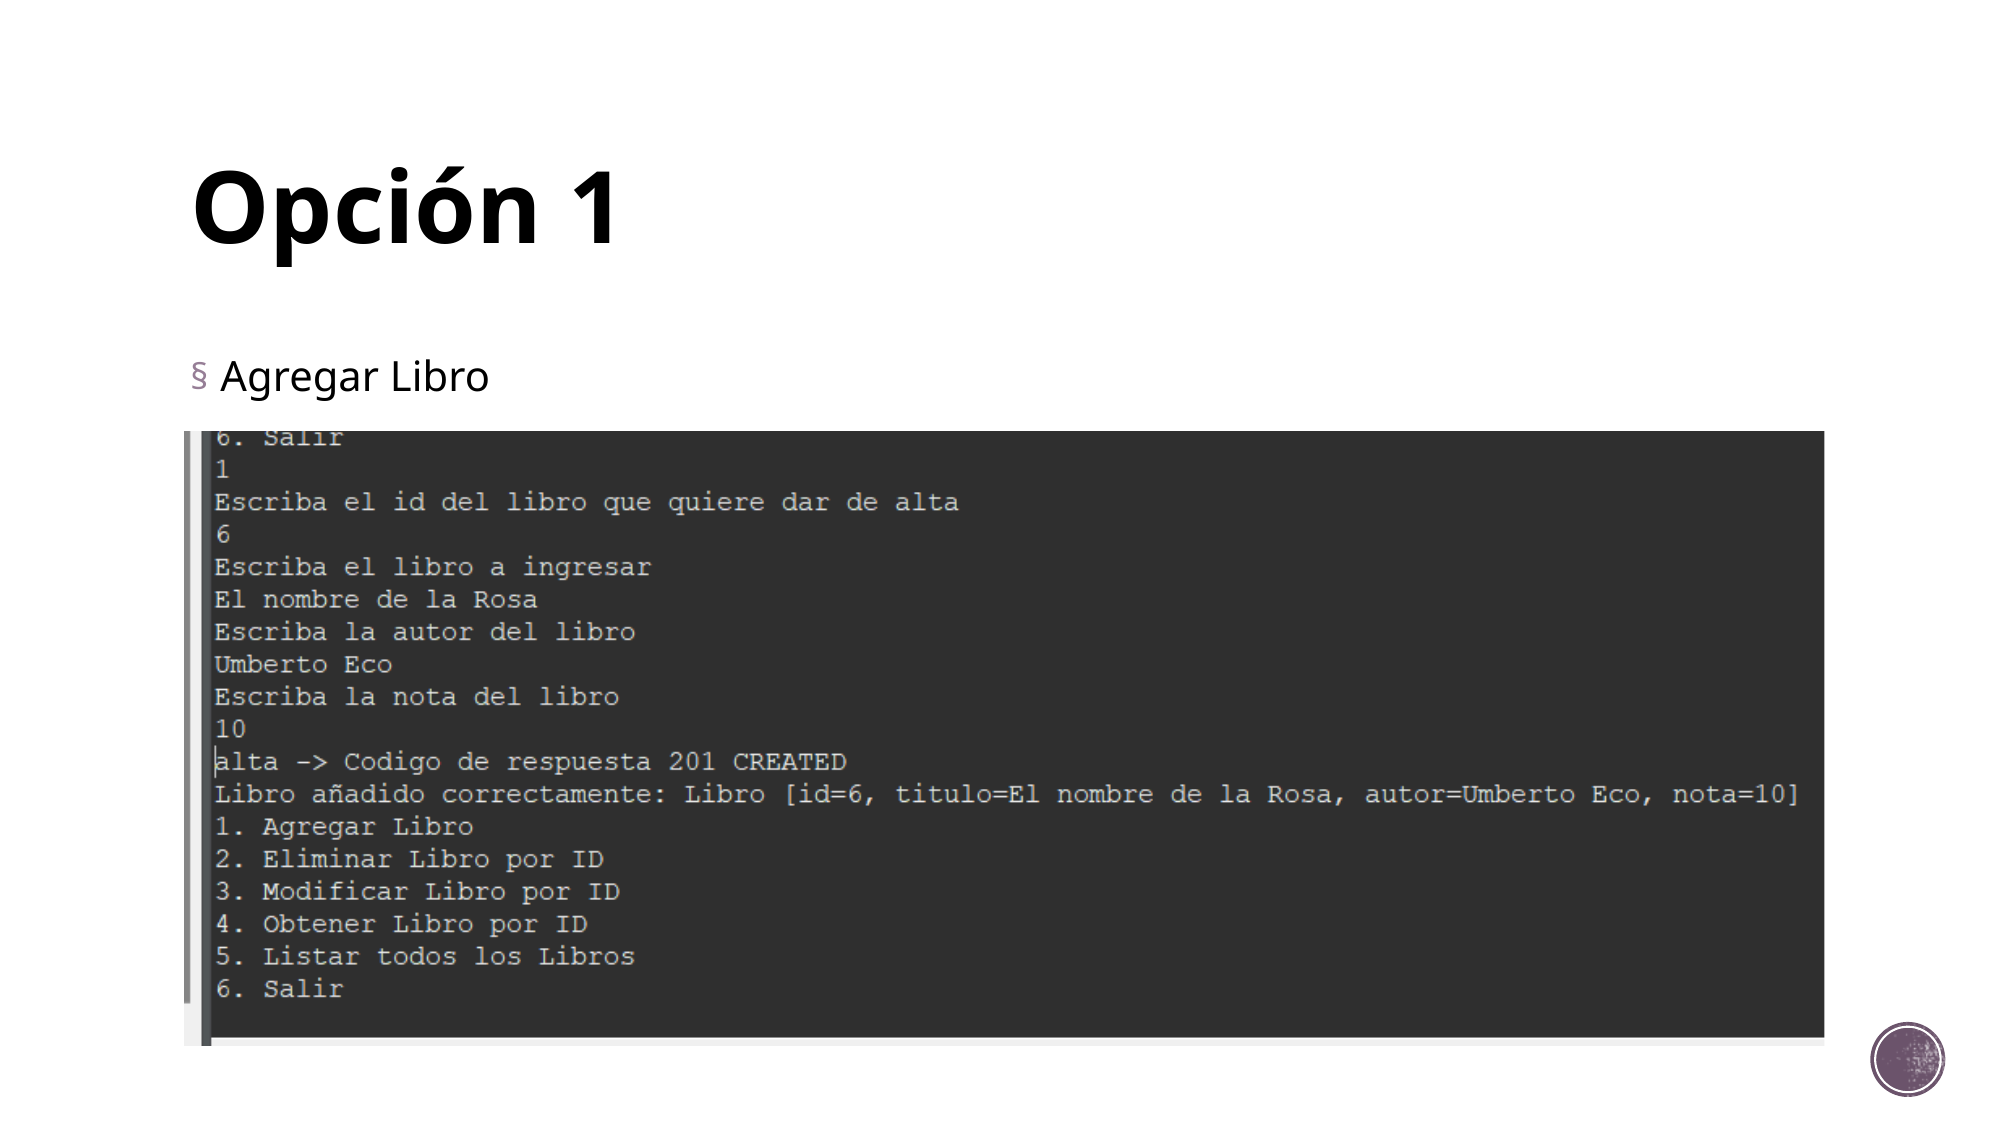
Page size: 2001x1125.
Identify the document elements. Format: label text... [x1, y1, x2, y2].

picture [184, 431, 1825, 1046]
title Opción 1 [175, 79, 1826, 344]
list Agregar Libro [175, 348, 1826, 1013]
